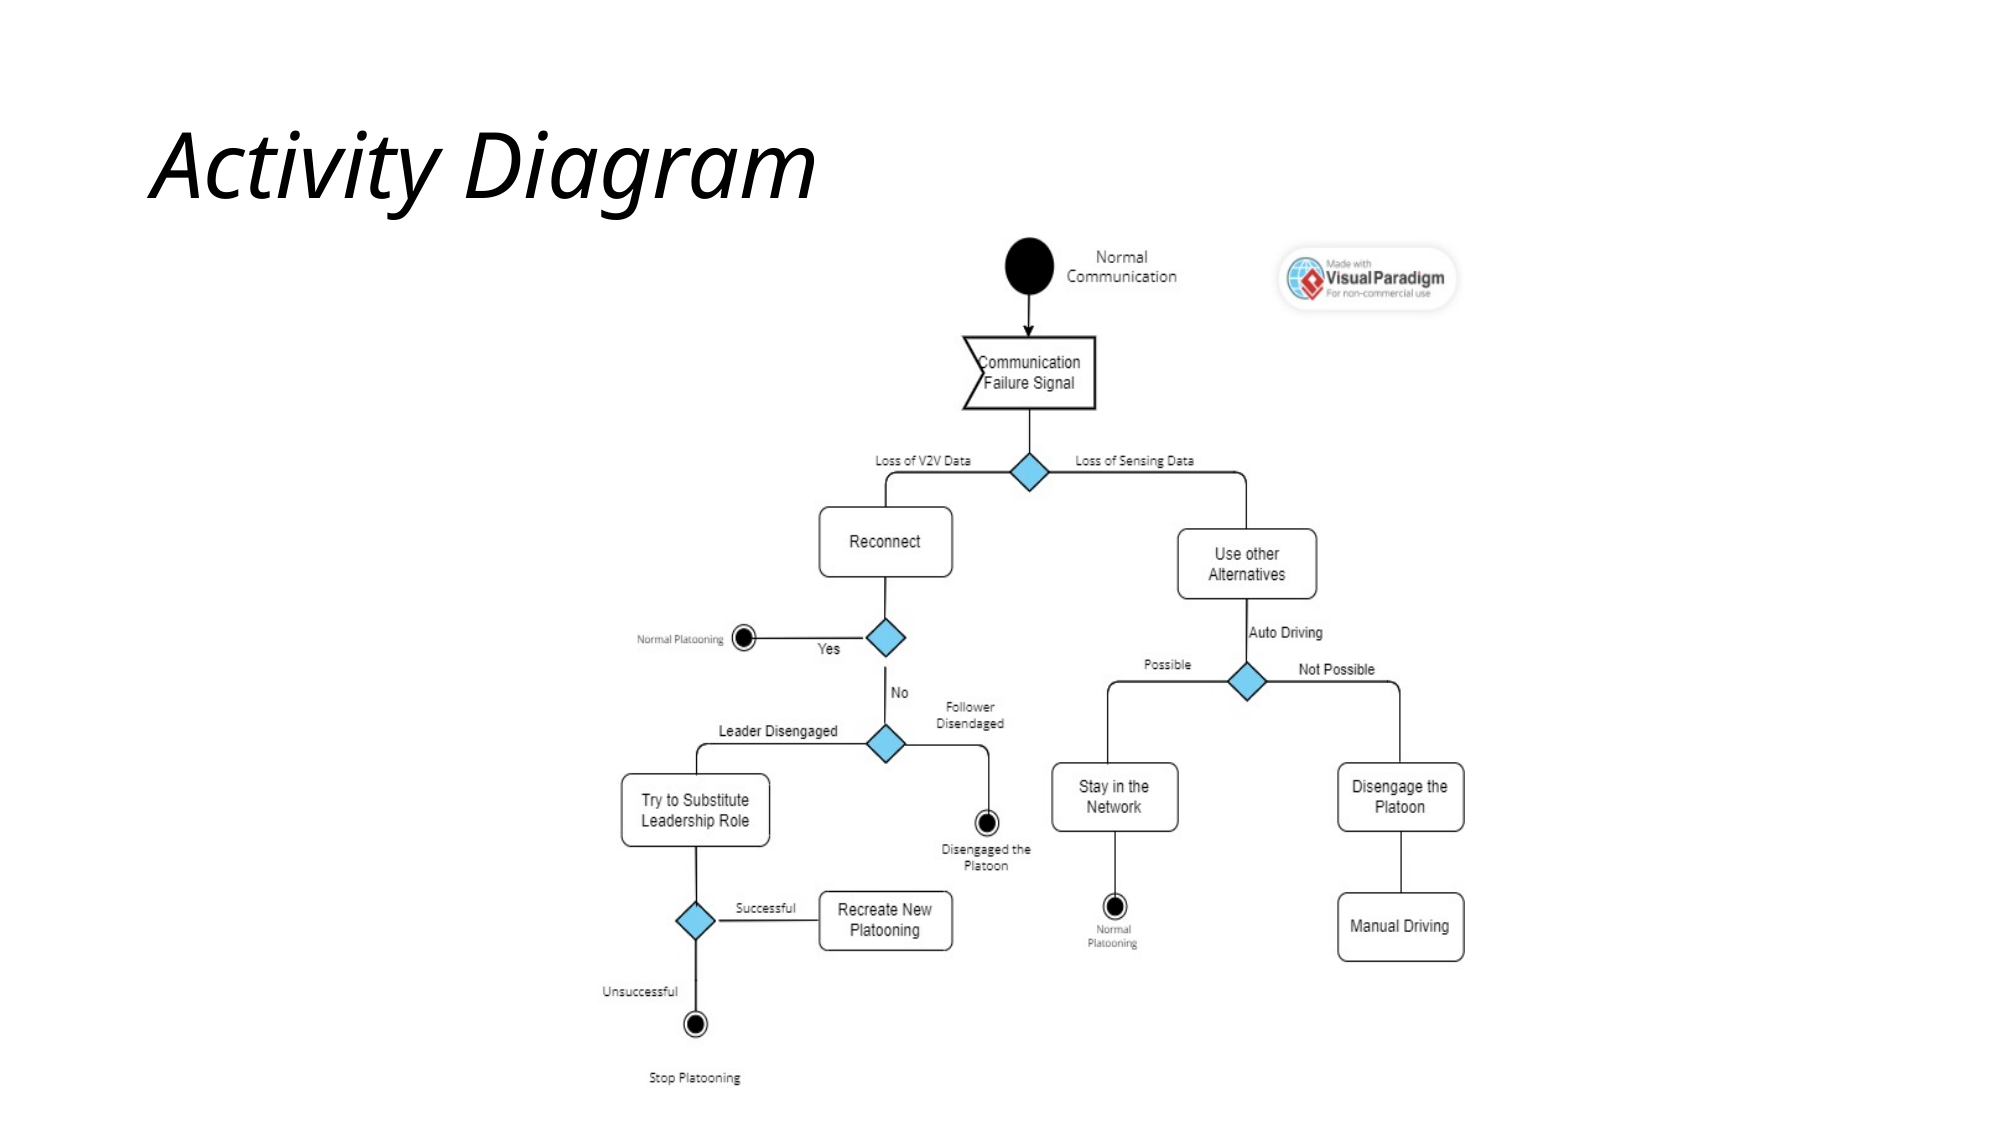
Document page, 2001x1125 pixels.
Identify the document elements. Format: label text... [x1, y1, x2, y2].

title Activity Diagram [137, 59, 1863, 278]
picture [597, 237, 1465, 1088]
